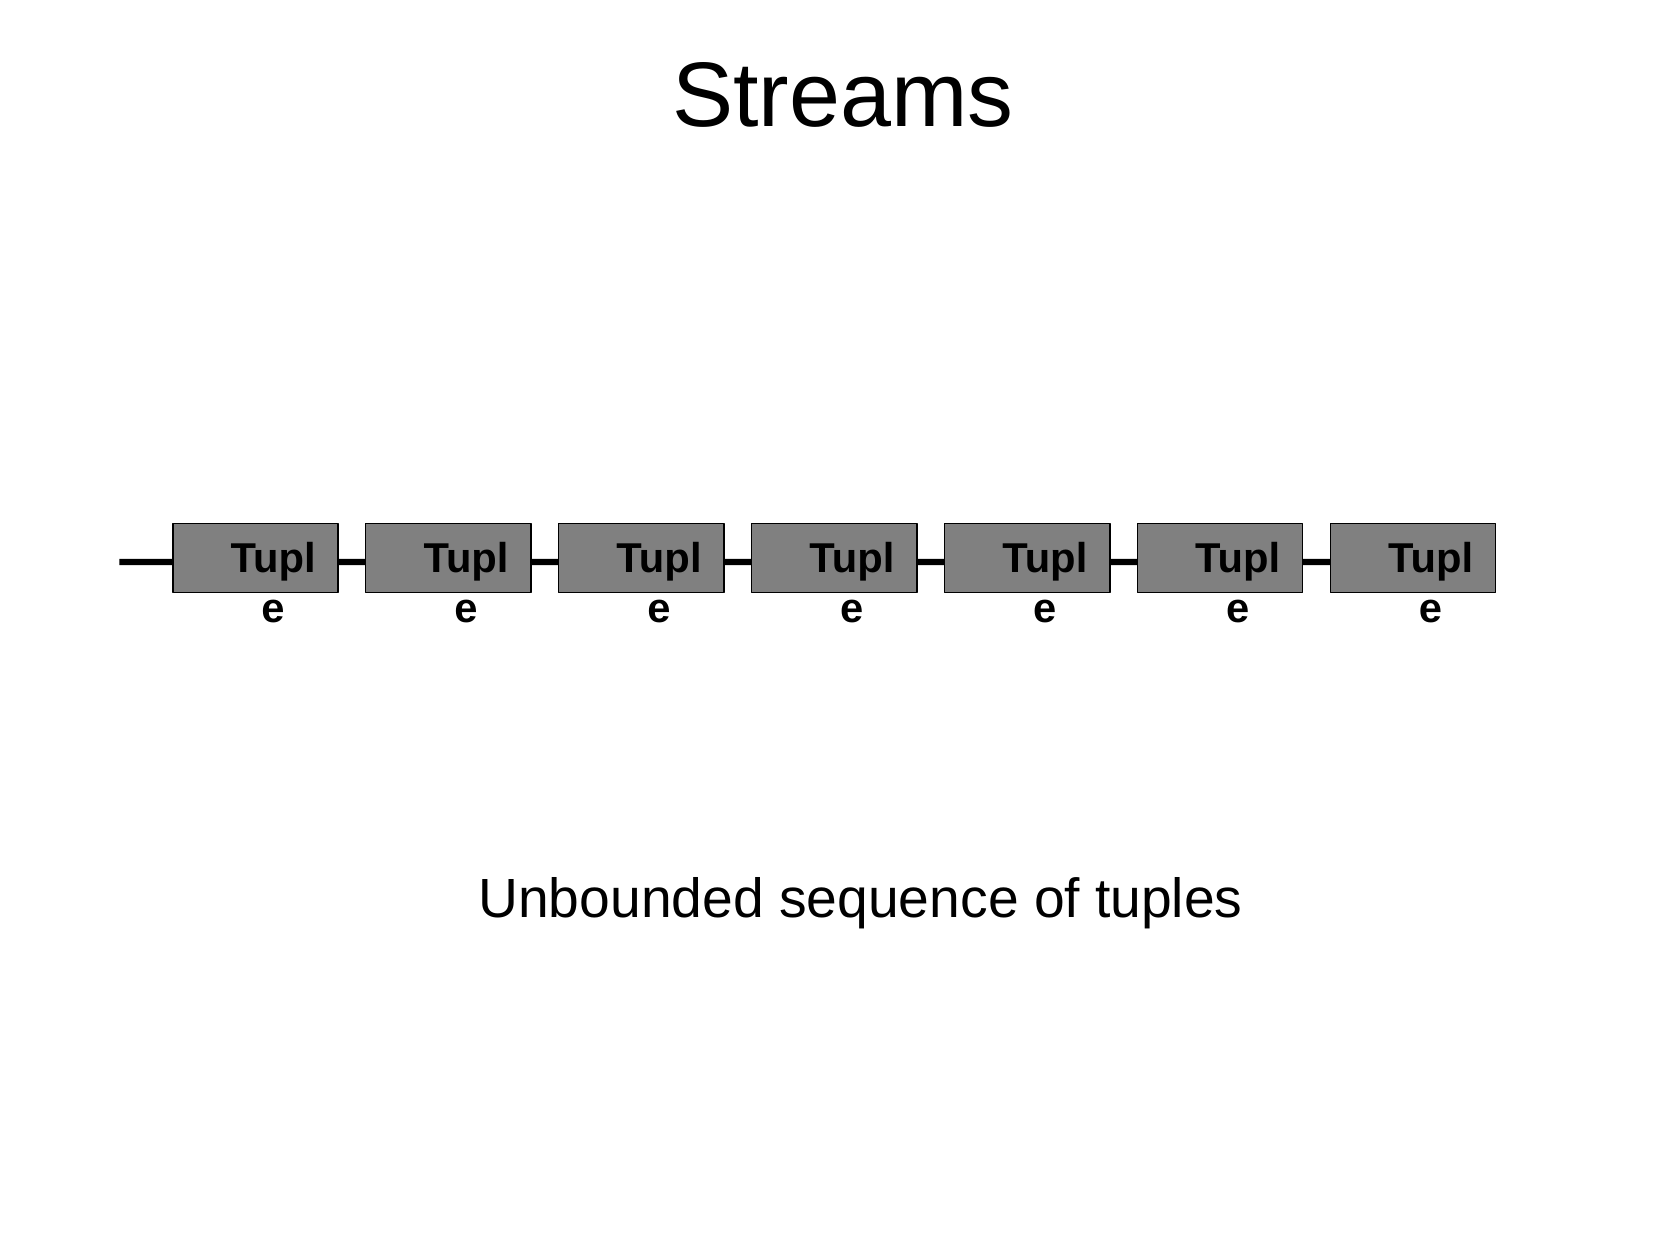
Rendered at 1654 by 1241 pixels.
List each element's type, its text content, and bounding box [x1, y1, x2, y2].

text_box Tuple [172, 523, 339, 593]
text_box Tuple [558, 523, 724, 593]
text_box Tuple [1330, 523, 1496, 593]
text_box Tuple [944, 523, 1110, 593]
text_box Tuple [1137, 523, 1303, 593]
text_box Tuple [365, 523, 532, 593]
text_box Unbounded sequence of tuples [428, 854, 1259, 936]
text_box Tuple [751, 523, 917, 593]
title Streams [124, 20, 1530, 159]
